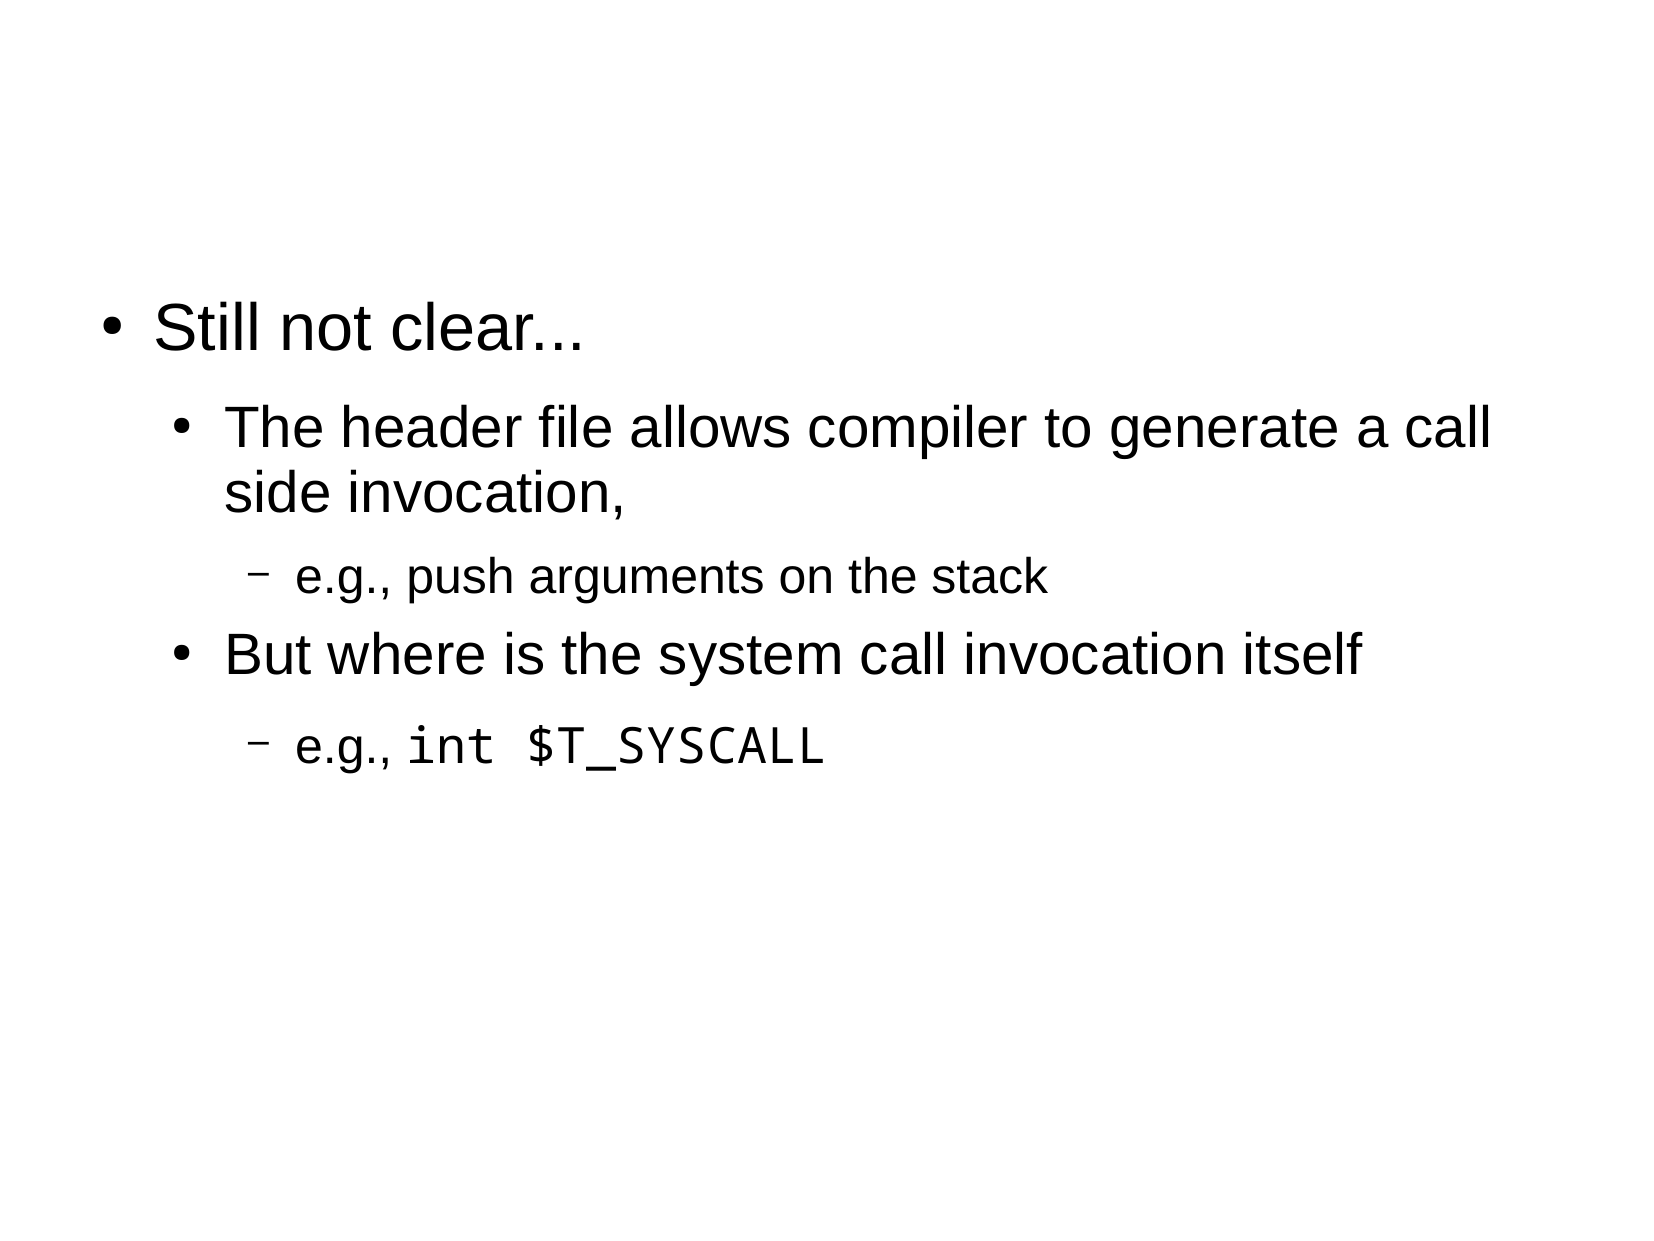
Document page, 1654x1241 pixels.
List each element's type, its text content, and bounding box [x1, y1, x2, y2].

list Still not clear... The header file allows compiler to generate a call side invocation, e.g., push arguments on the stack But where is the system call invocation itself e.g., int $T_SYSCALL [82, 290, 1571, 1010]
